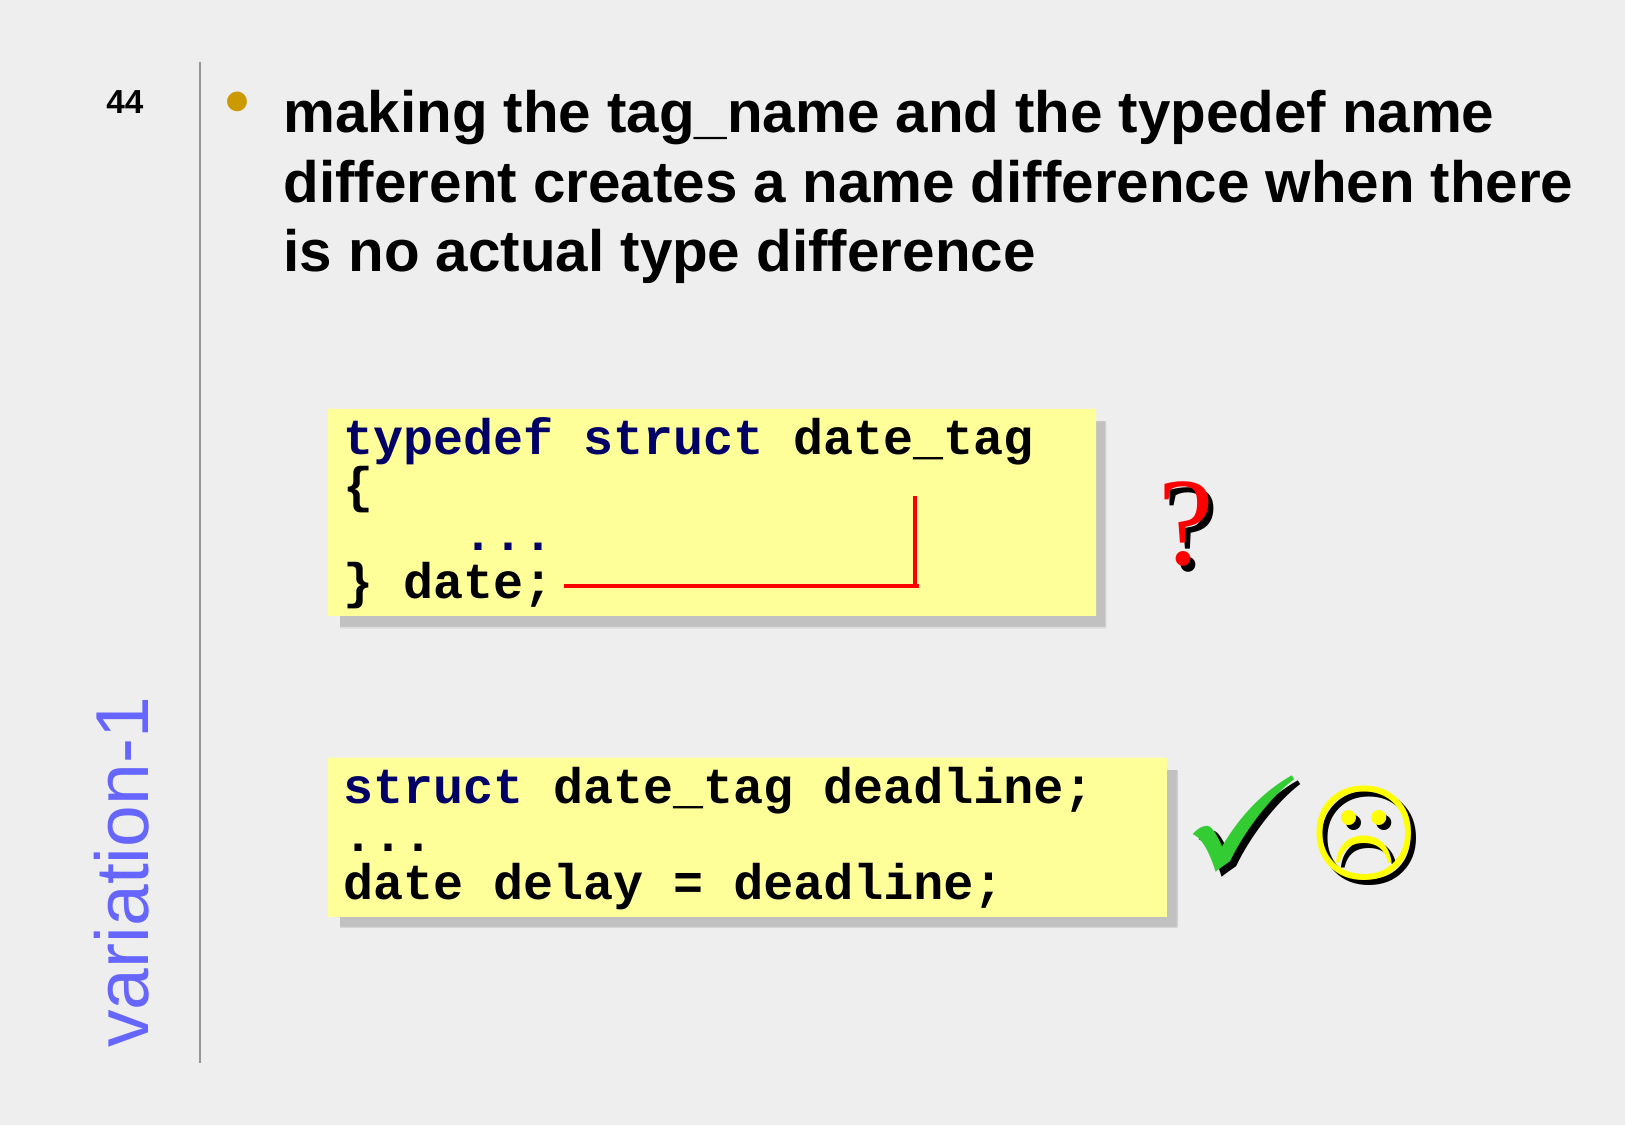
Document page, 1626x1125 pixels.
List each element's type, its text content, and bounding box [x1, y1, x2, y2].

title variation-1 [50, 187, 188, 1063]
text_box typedef struct date_tag { ... } date; [328, 408, 1097, 616]
list making the tag_name and the typedef name different creates a name difference when there is no actual type difference [212, 66, 1625, 1067]
text_box struct date_tag deadline; ... date delay = deadline; [328, 757, 1166, 917]
text_box  [1166, 734, 1356, 929]
text_box ? [1143, 432, 1230, 598]
text_box  [1296, 746, 1486, 912]
